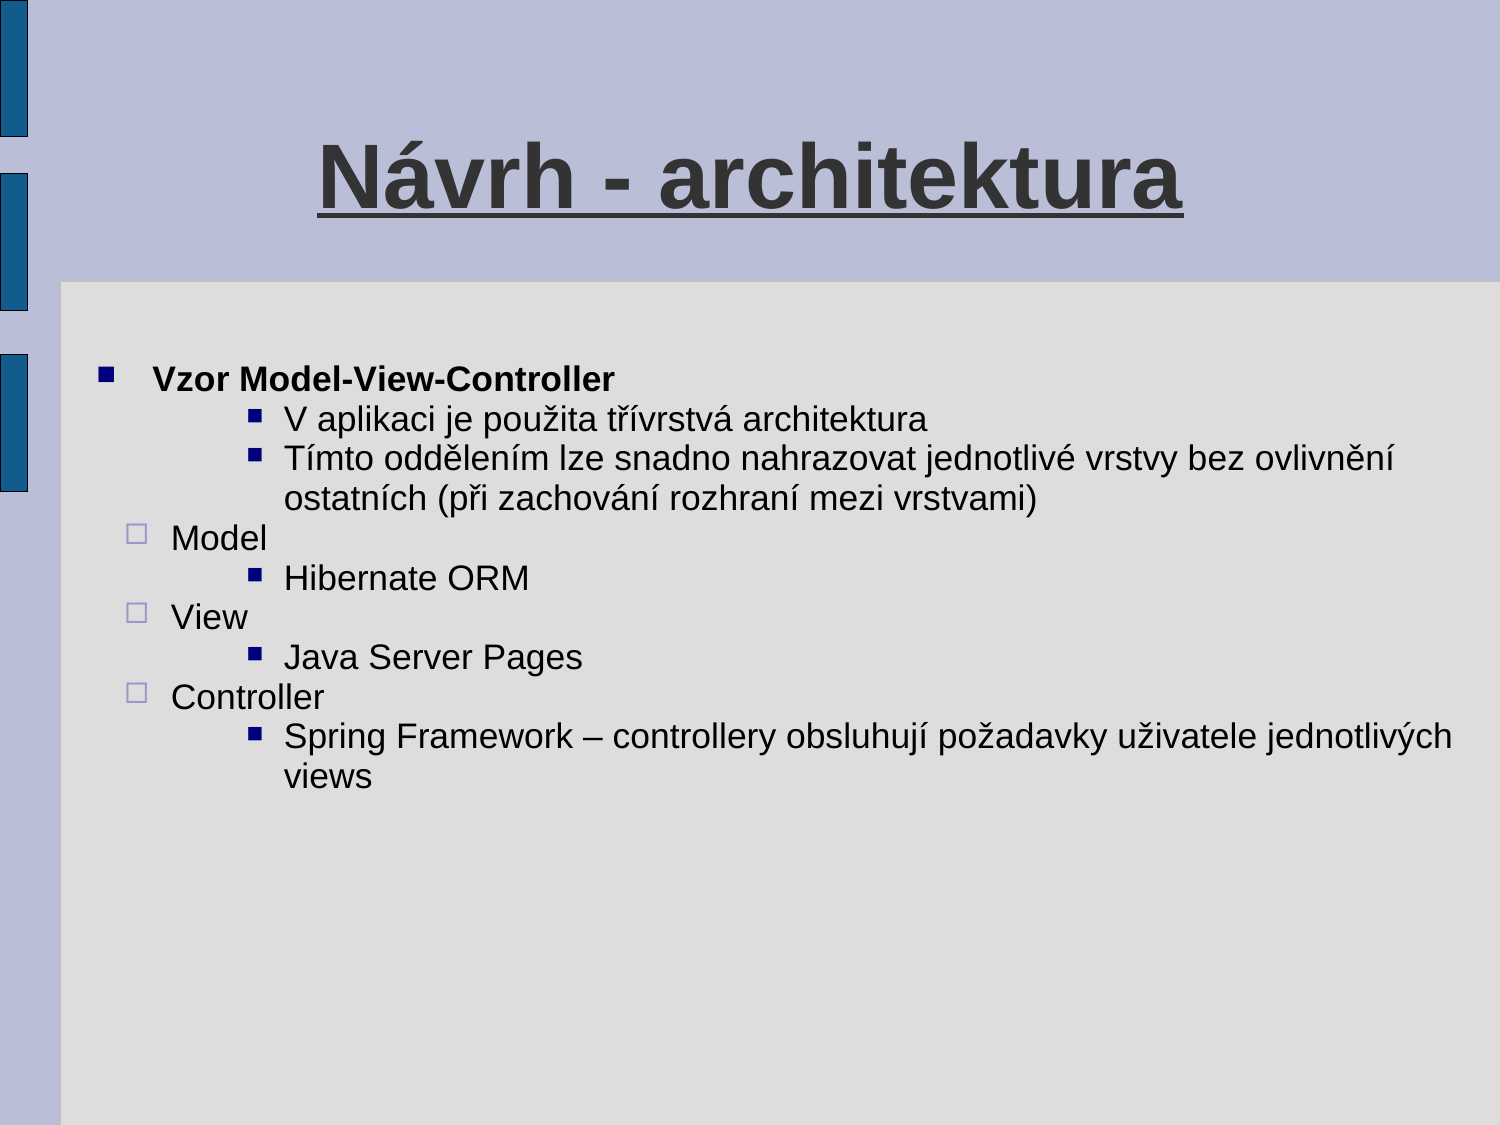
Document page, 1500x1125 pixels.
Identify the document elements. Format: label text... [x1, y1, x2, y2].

list Vzor Model-View-Controller V aplikaci je použita třívrstvá architektura Tímto oddělením lze snadno nahrazovat jednotlivé vrstvy bez ovlivnění ostatních (při zachování rozhraní mezi vrstvami) Model Hibernate ORM View Java Server Pages Controller Spring Framework – controllery obsluhují požadavky uživatele jednotlivých views [81, 228, 1470, 1125]
title Návrh - architektura [110, 82, 1392, 228]
